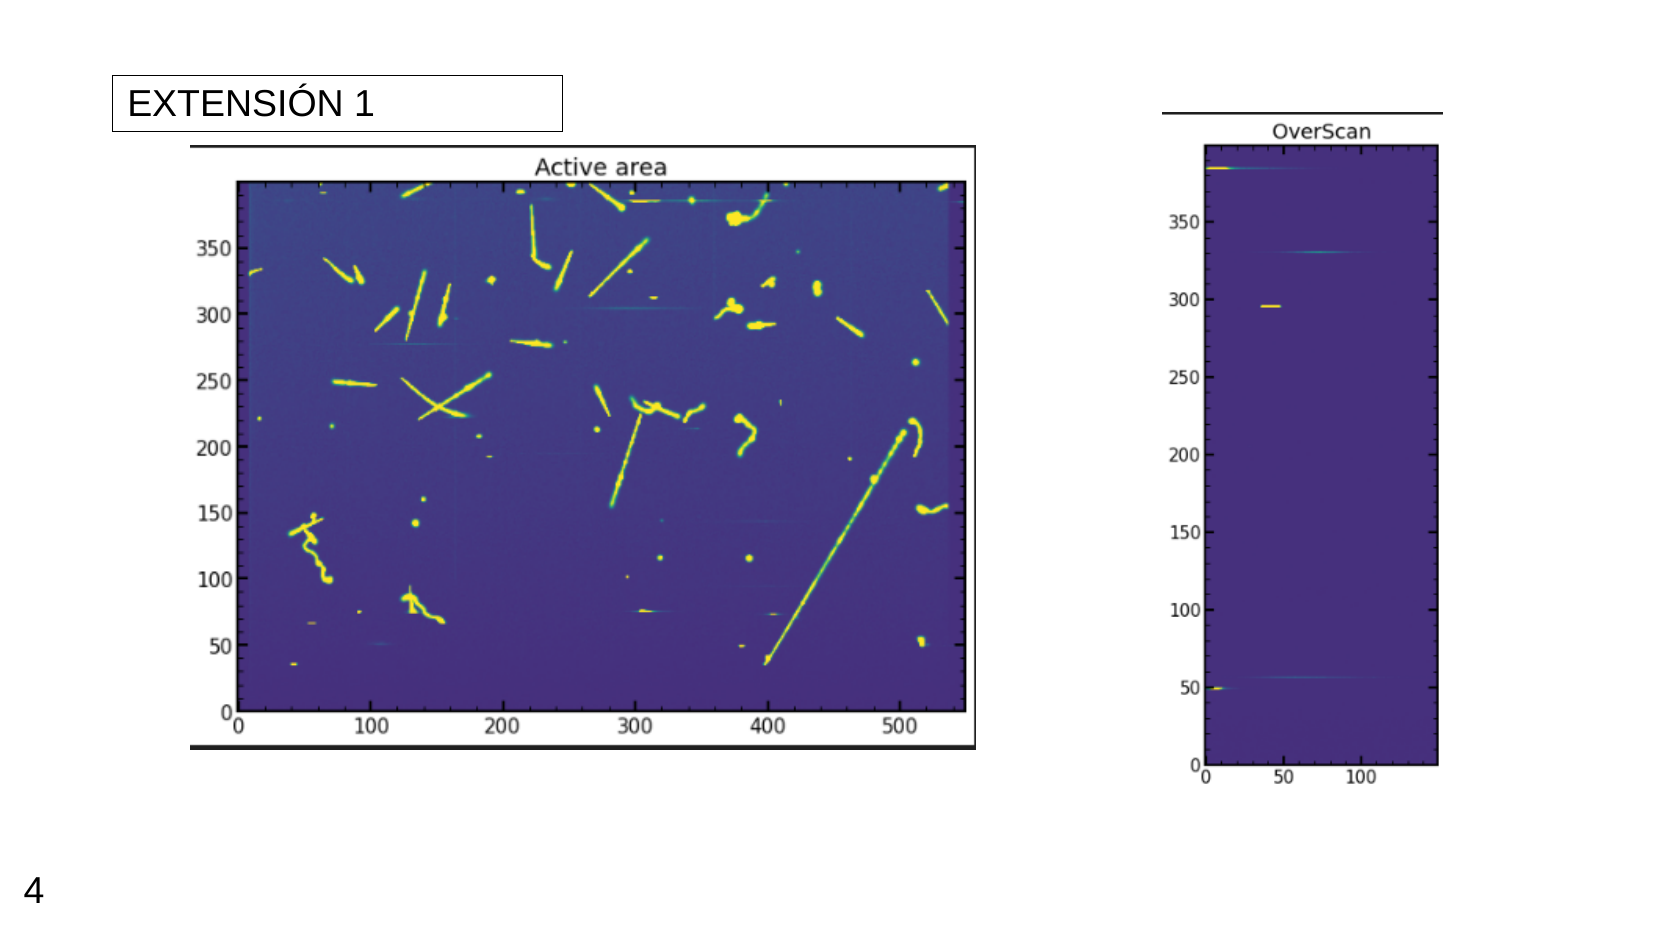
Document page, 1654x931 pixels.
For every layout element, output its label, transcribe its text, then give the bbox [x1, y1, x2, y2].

text_box <number> [8, 862, 638, 931]
picture [1162, 112, 1443, 788]
picture [190, 145, 976, 751]
text_box EXTENSIÓN 1 [112, 75, 563, 132]
